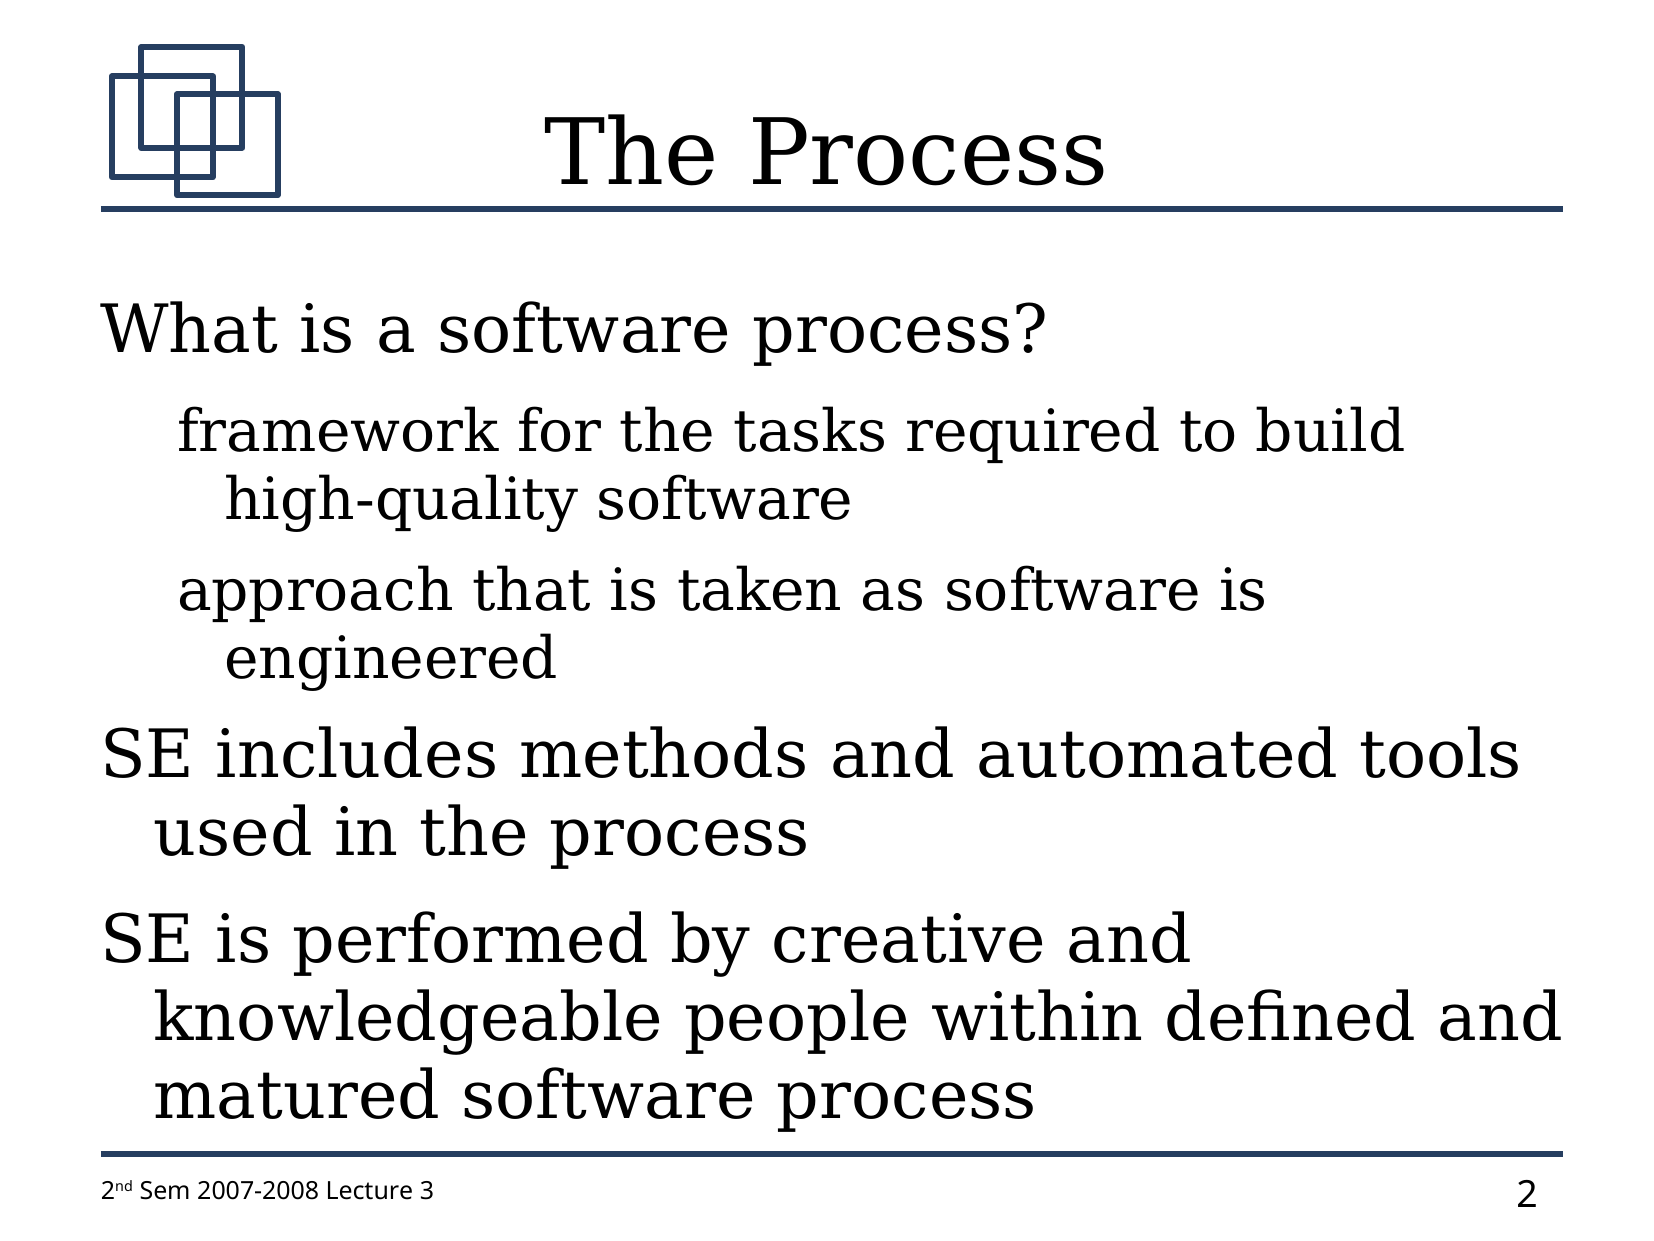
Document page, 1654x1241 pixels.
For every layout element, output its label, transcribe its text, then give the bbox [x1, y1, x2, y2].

title The Process [82, 49, 1571, 257]
list What is a software process? framework for the tasks required to build high-quality software approach that is taken as software is engineered SE includes methods and automated tools used in the process SE is performed by creative and knowledgeable people within defined and matured software process [82, 290, 1571, 1135]
